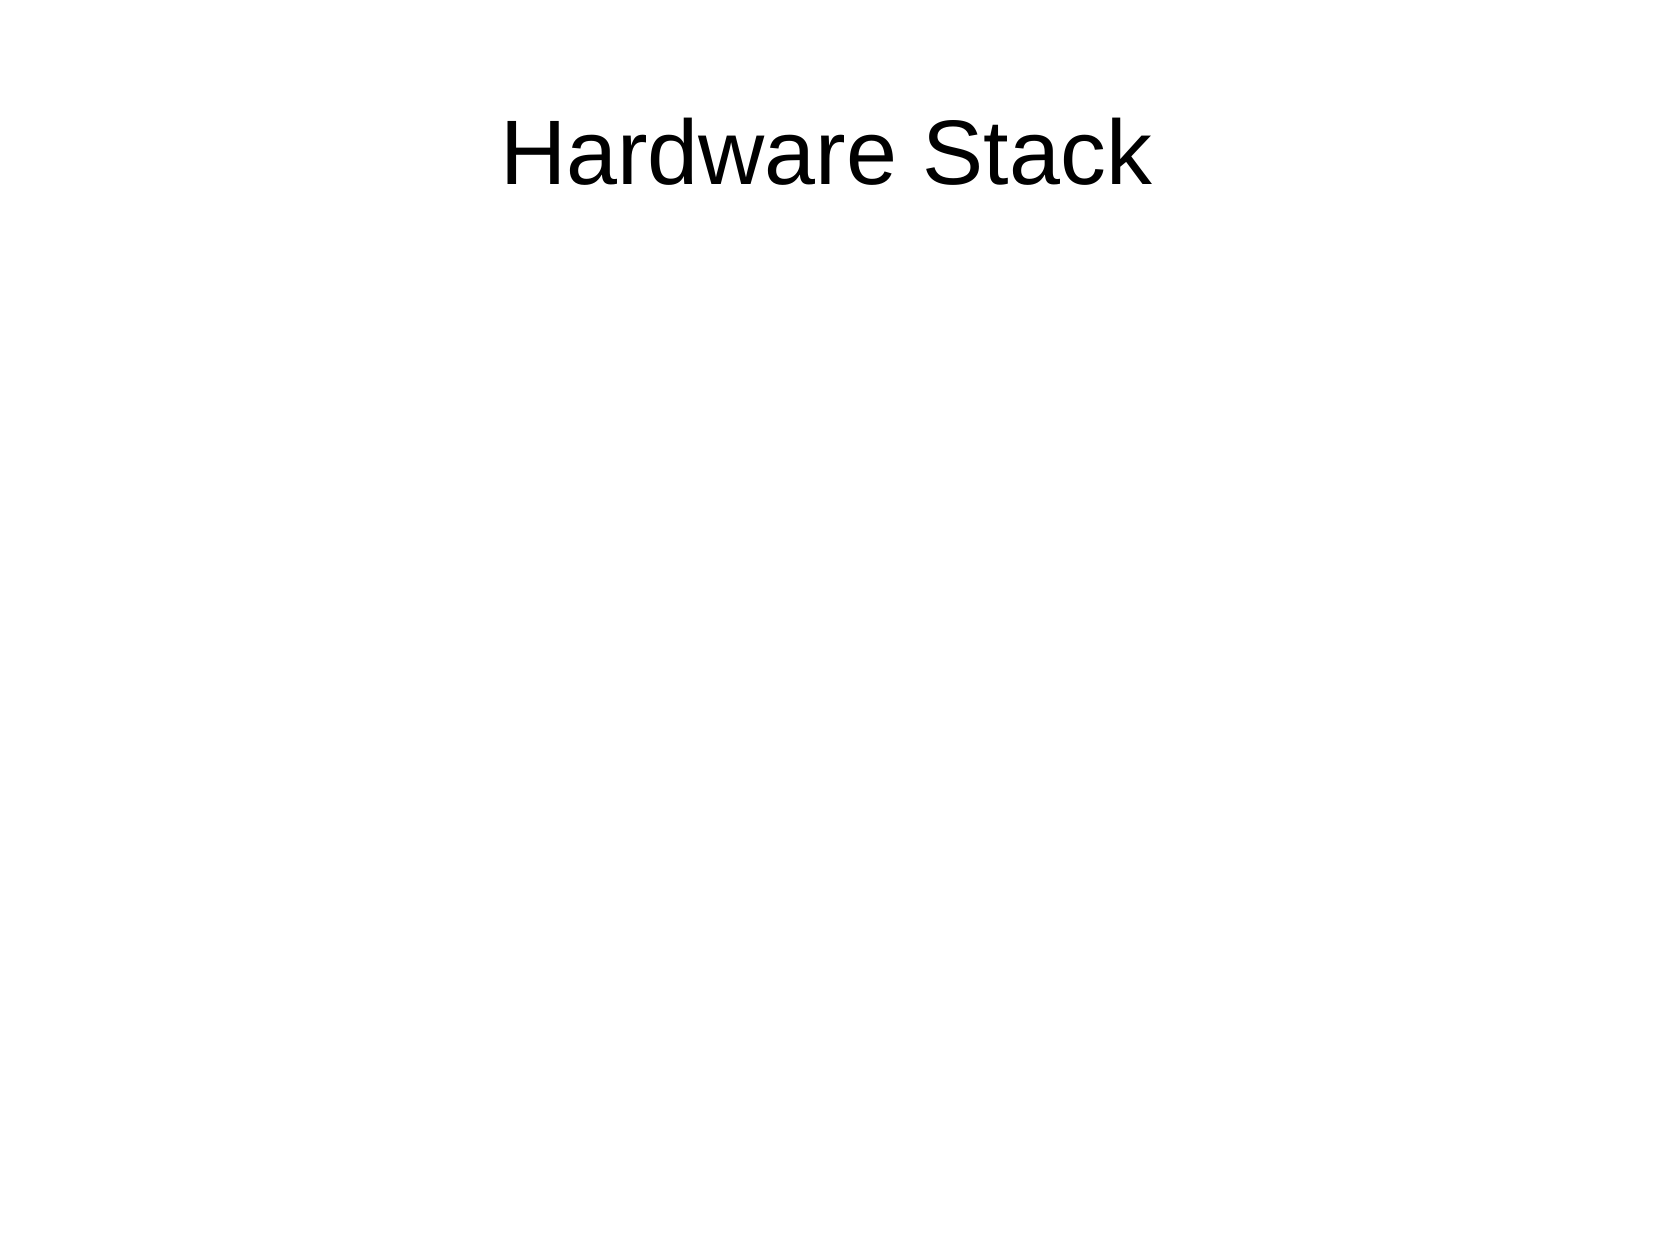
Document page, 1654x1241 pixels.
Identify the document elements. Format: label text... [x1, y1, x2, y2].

title Hardware Stack [82, 49, 1571, 257]
